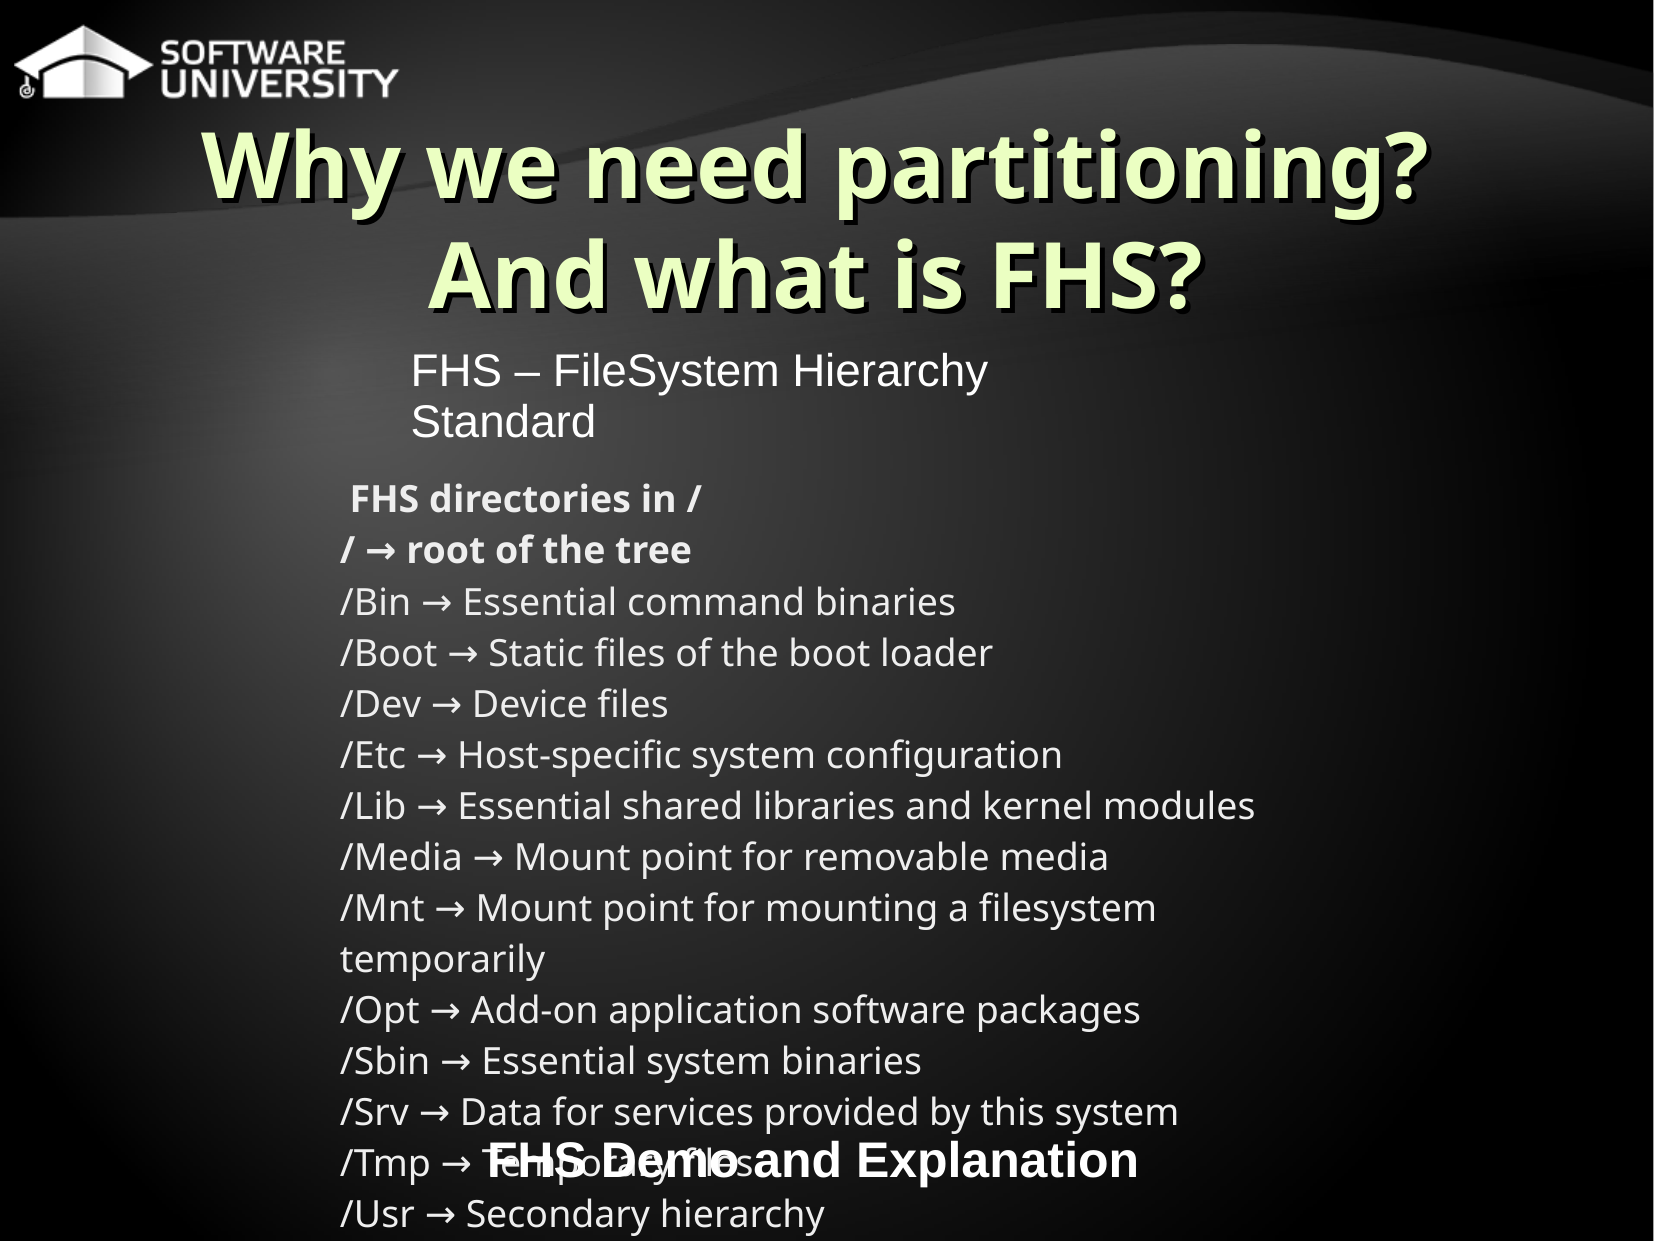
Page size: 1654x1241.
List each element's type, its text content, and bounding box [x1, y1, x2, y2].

title Why we need partitioning? And what is FHS? [71, 106, 1560, 327]
picture [0, 0, 1654, 1241]
text_box FHS – FileSystem Hierarchy Standard [395, 337, 1203, 455]
text_box FHS directories in / / → root of the tree /Bin → Essential command binaries /Boot → Static files of the boot loader /Dev → Device files /Etc → Host-specific system configuration /Lib → Essential shared libraries and kernel modules /Media → Mount point for removable media /Mnt → Mount point for mounting a filesystem temporarily /Opt → Add-on application software packages /Sbin → Essential system binaries /Srv → Data for services provided by this system /Tmp → Temporary files /Usr → Secondary hierarchy /Var → Variable data [325, 465, 1307, 1145]
text_box FHS Demo and Explanation [472, 1125, 1396, 1241]
